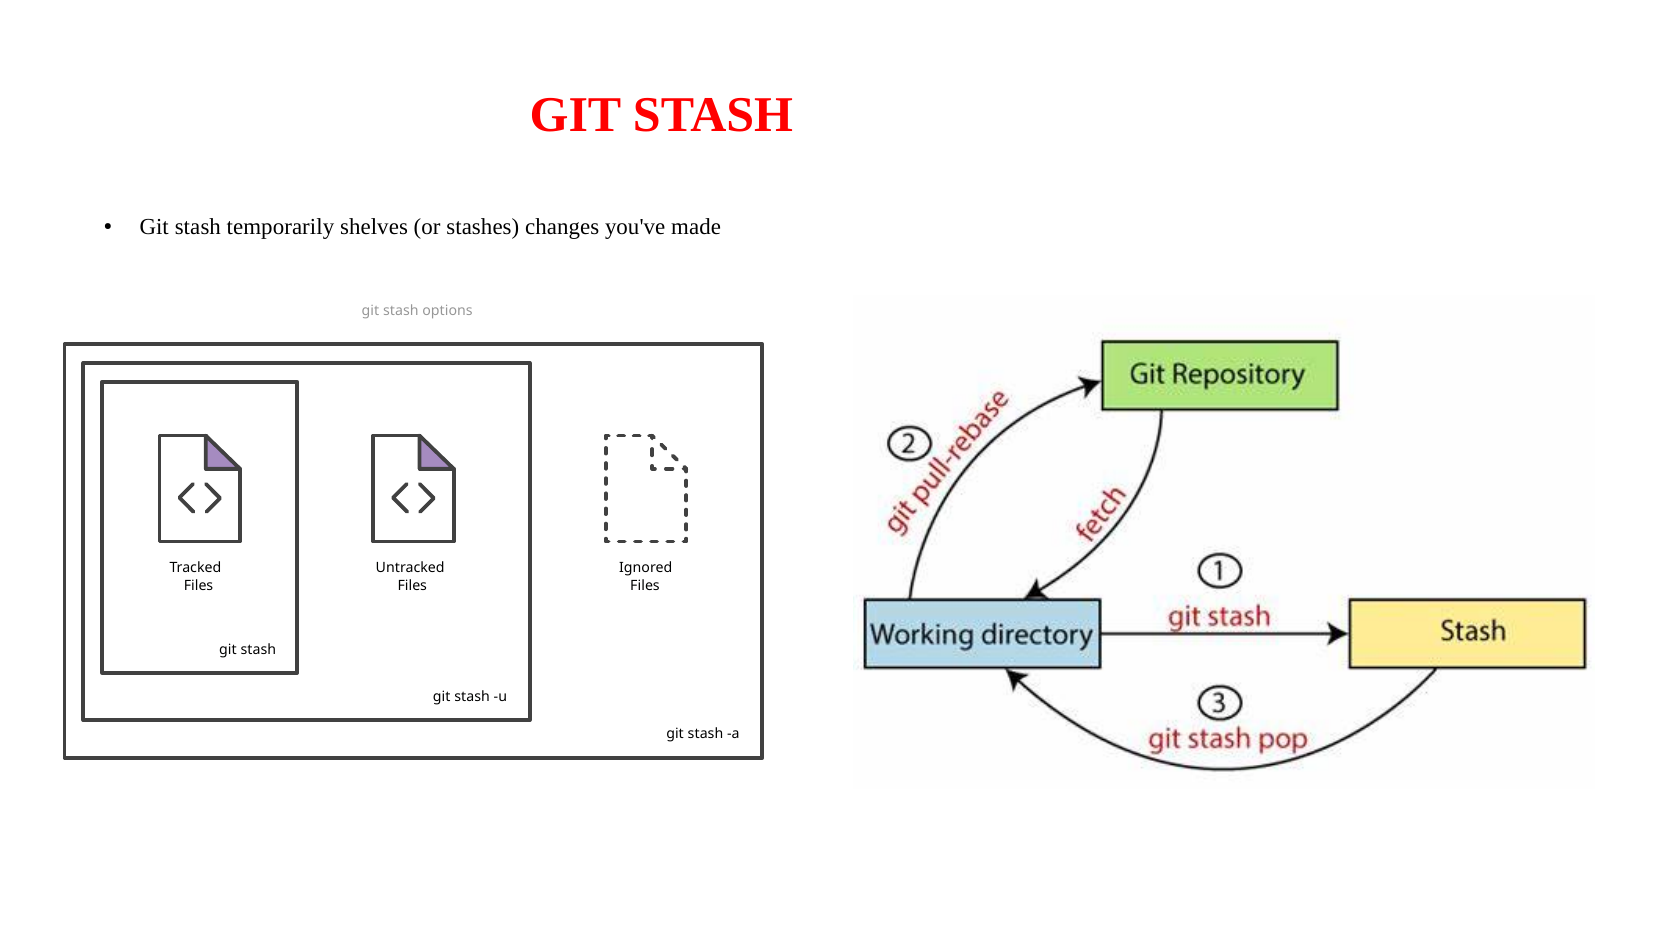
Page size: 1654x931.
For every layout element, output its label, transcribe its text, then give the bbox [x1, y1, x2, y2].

picture [35, 295, 792, 768]
text_box Git stash temporarily shelves (or stashes) changes you've made [89, 206, 1270, 269]
title GIT STASH [82, 37, 1241, 193]
picture [853, 295, 1595, 789]
